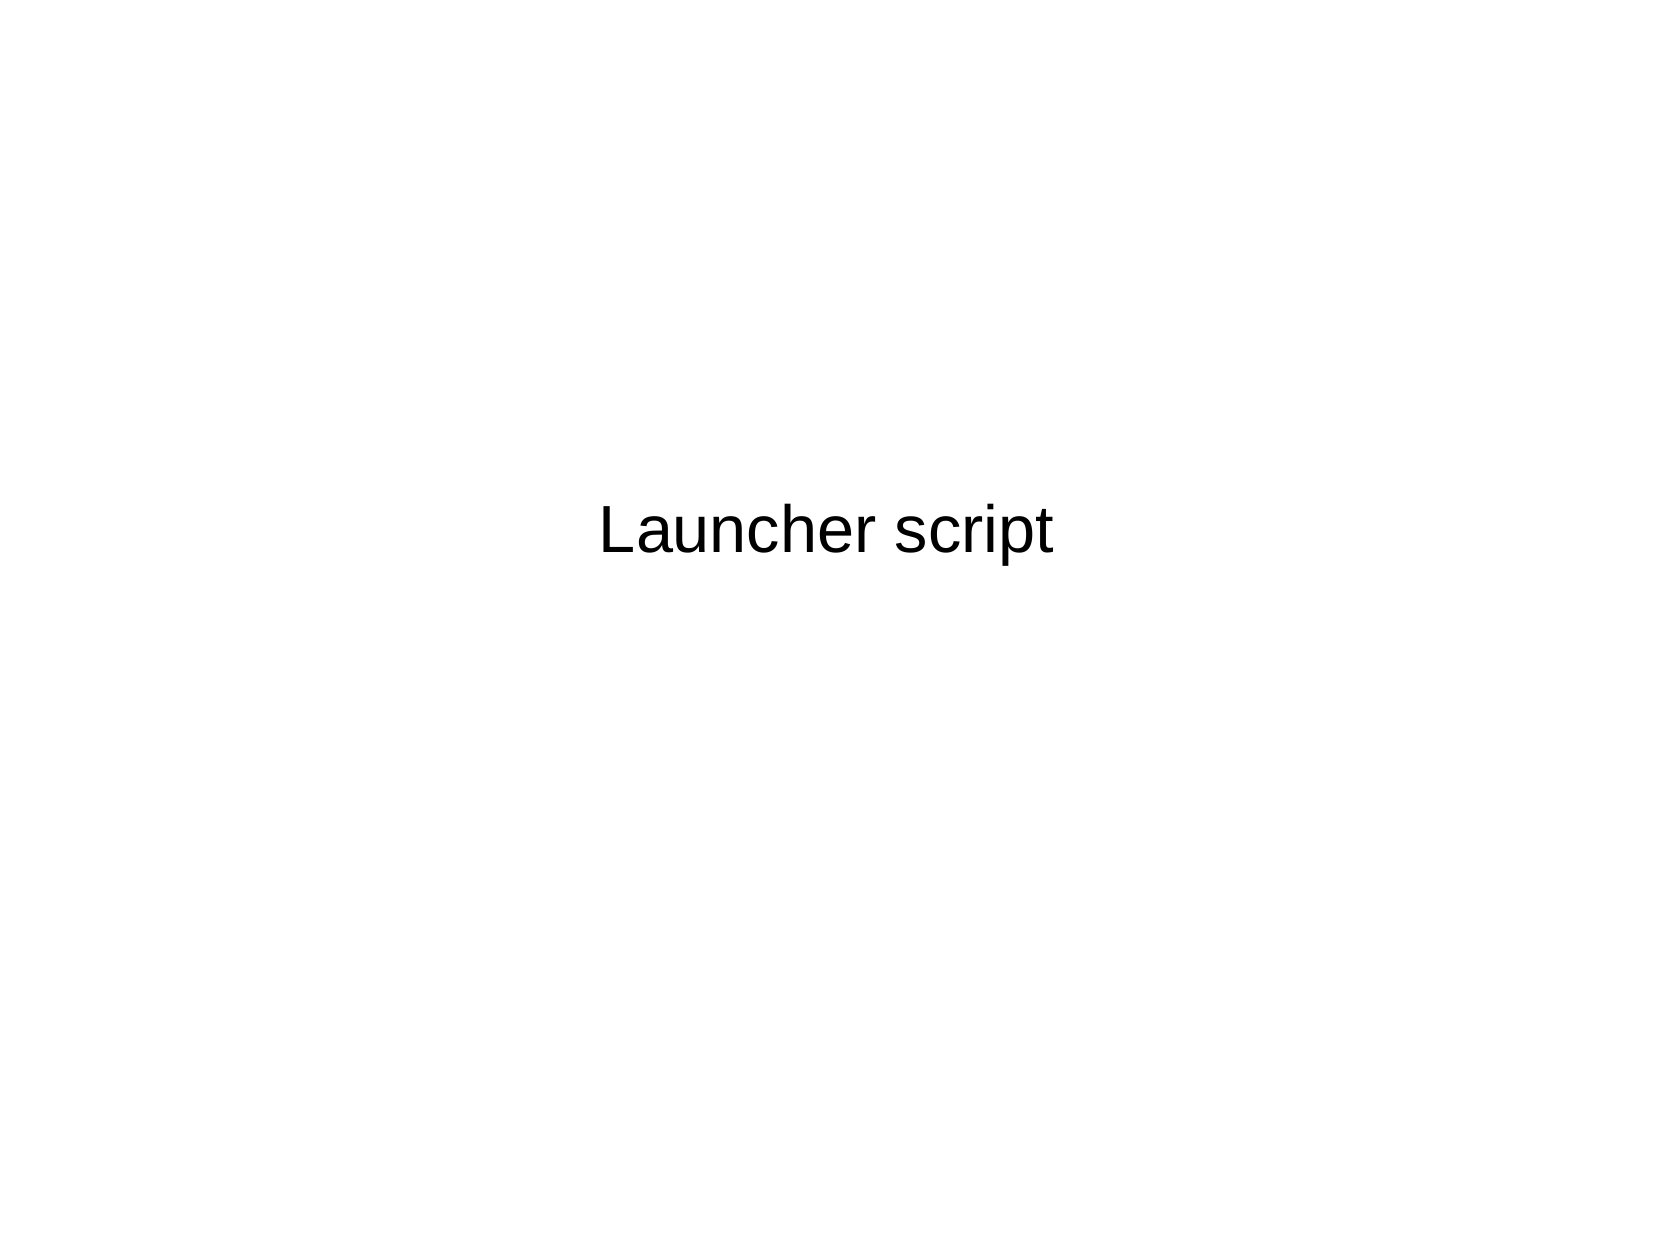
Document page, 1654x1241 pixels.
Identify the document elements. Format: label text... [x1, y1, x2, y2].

subtitle Launcher script [82, 49, 1571, 1010]
